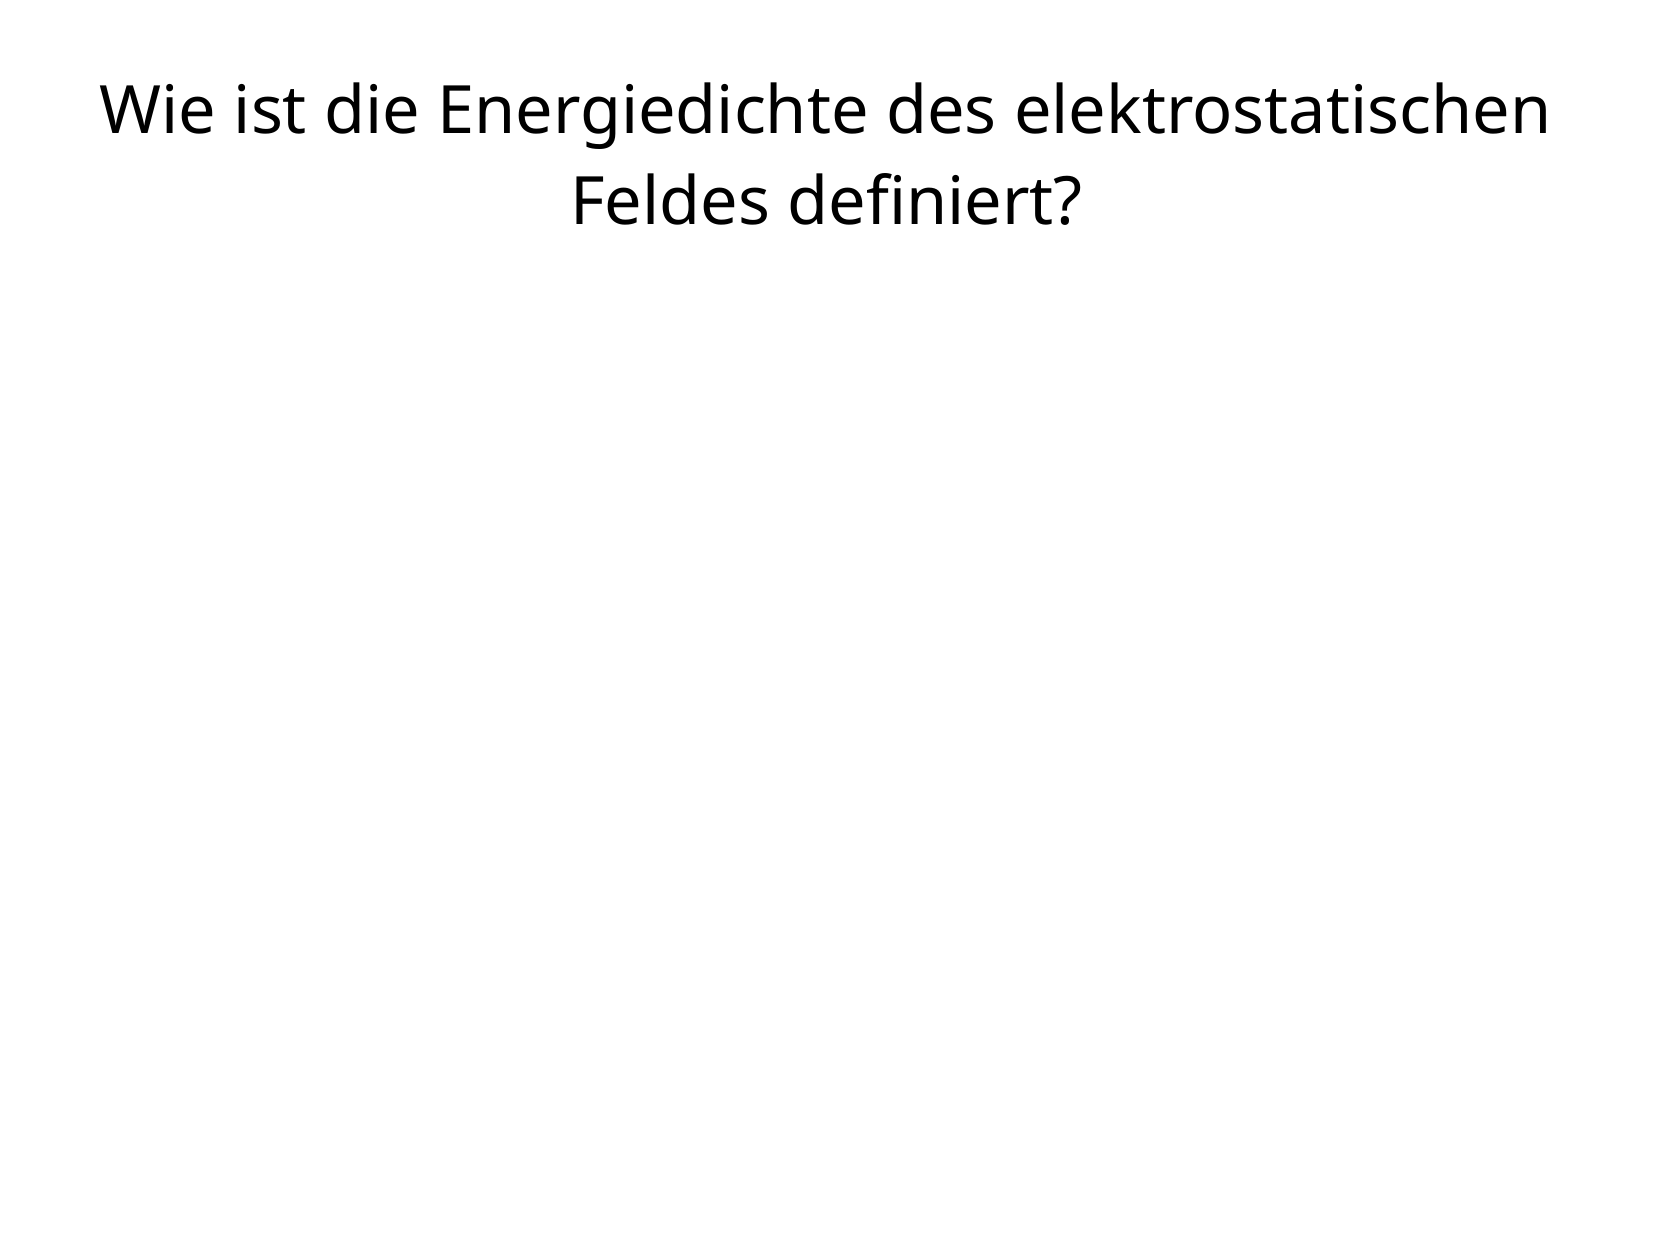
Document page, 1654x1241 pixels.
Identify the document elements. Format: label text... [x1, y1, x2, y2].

title Wie ist die Energiedichte des elektrostatischen Feldes definiert? [82, 49, 1571, 257]
